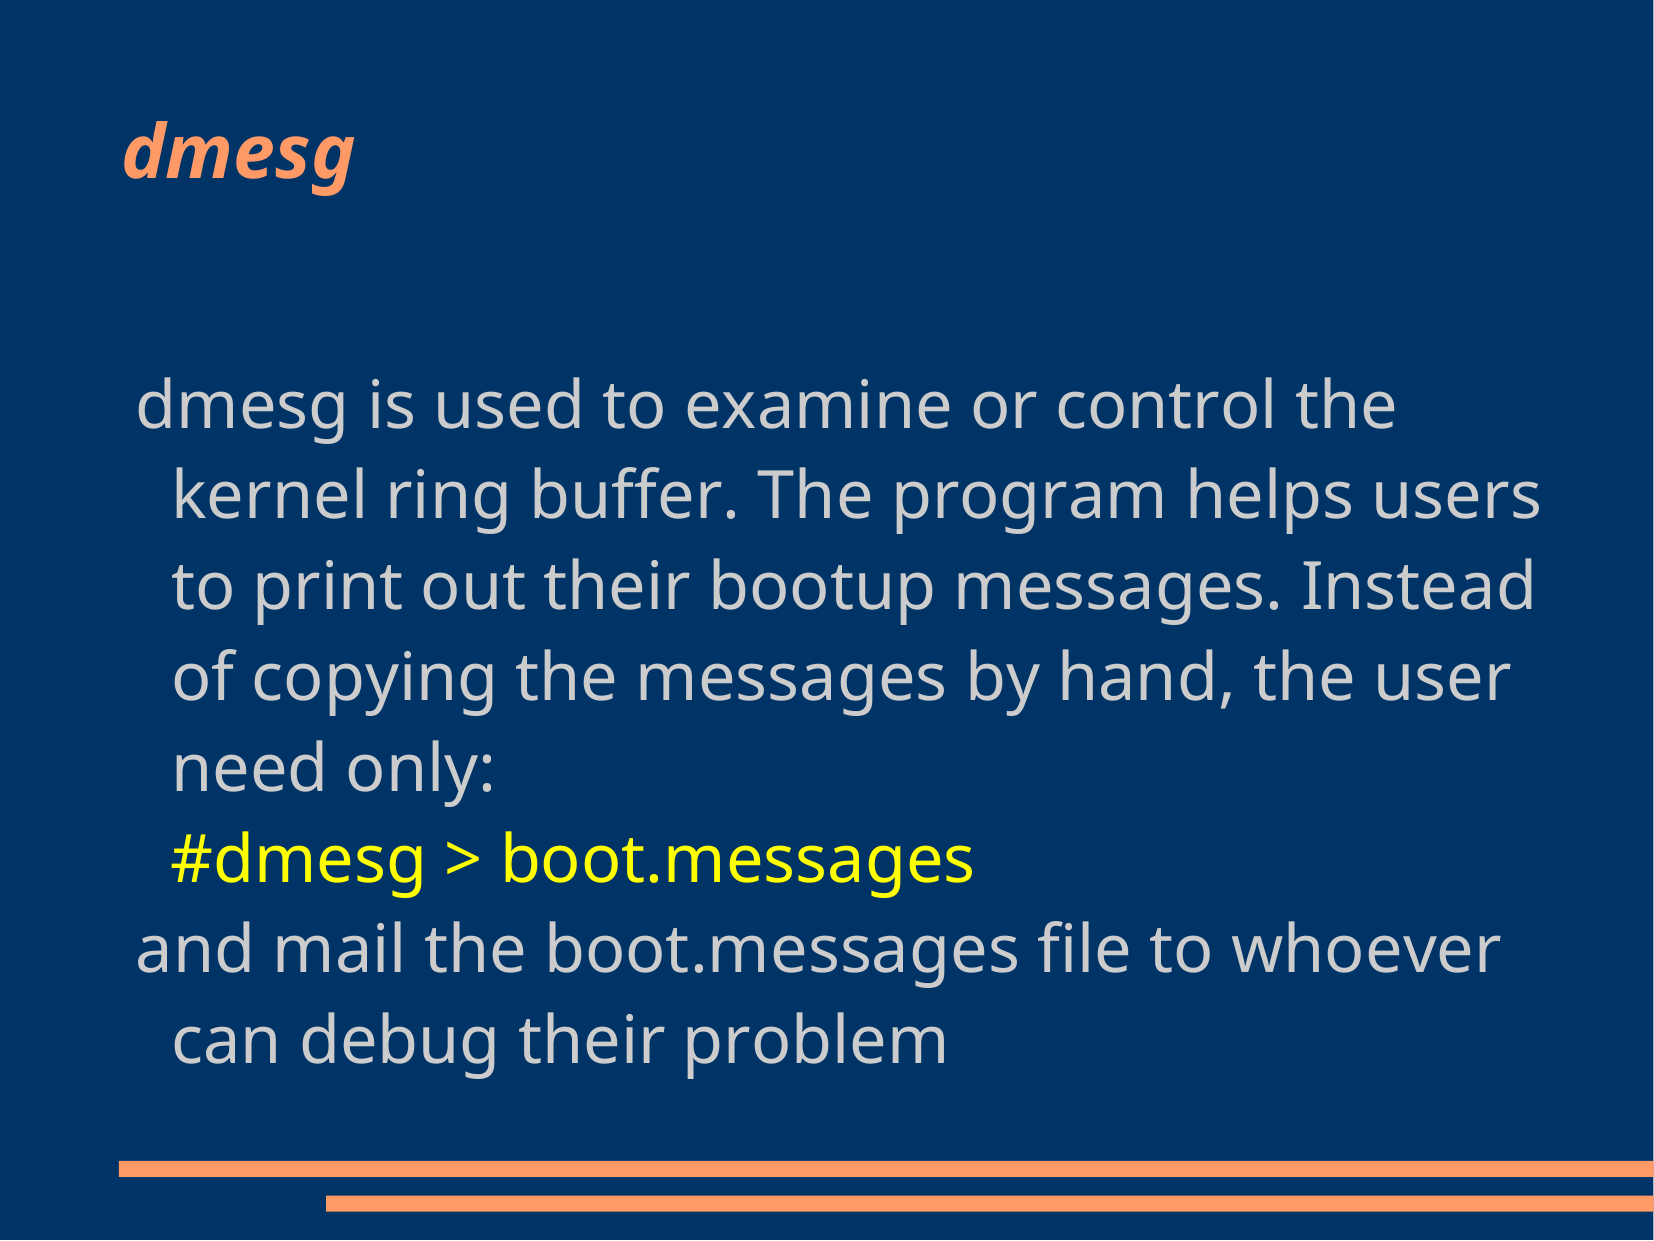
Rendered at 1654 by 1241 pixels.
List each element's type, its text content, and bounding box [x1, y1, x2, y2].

subtitle dmesg is used to examine or control the kernel ring buffer. The program helps users to print out their bootup messages. Instead of copying the messages by hand, the user need only: #dmesg > boot.messages and mail the boot.messages file to whoever can debug their problem [135, 315, 1576, 1126]
title dmesg [121, 46, 1534, 254]
